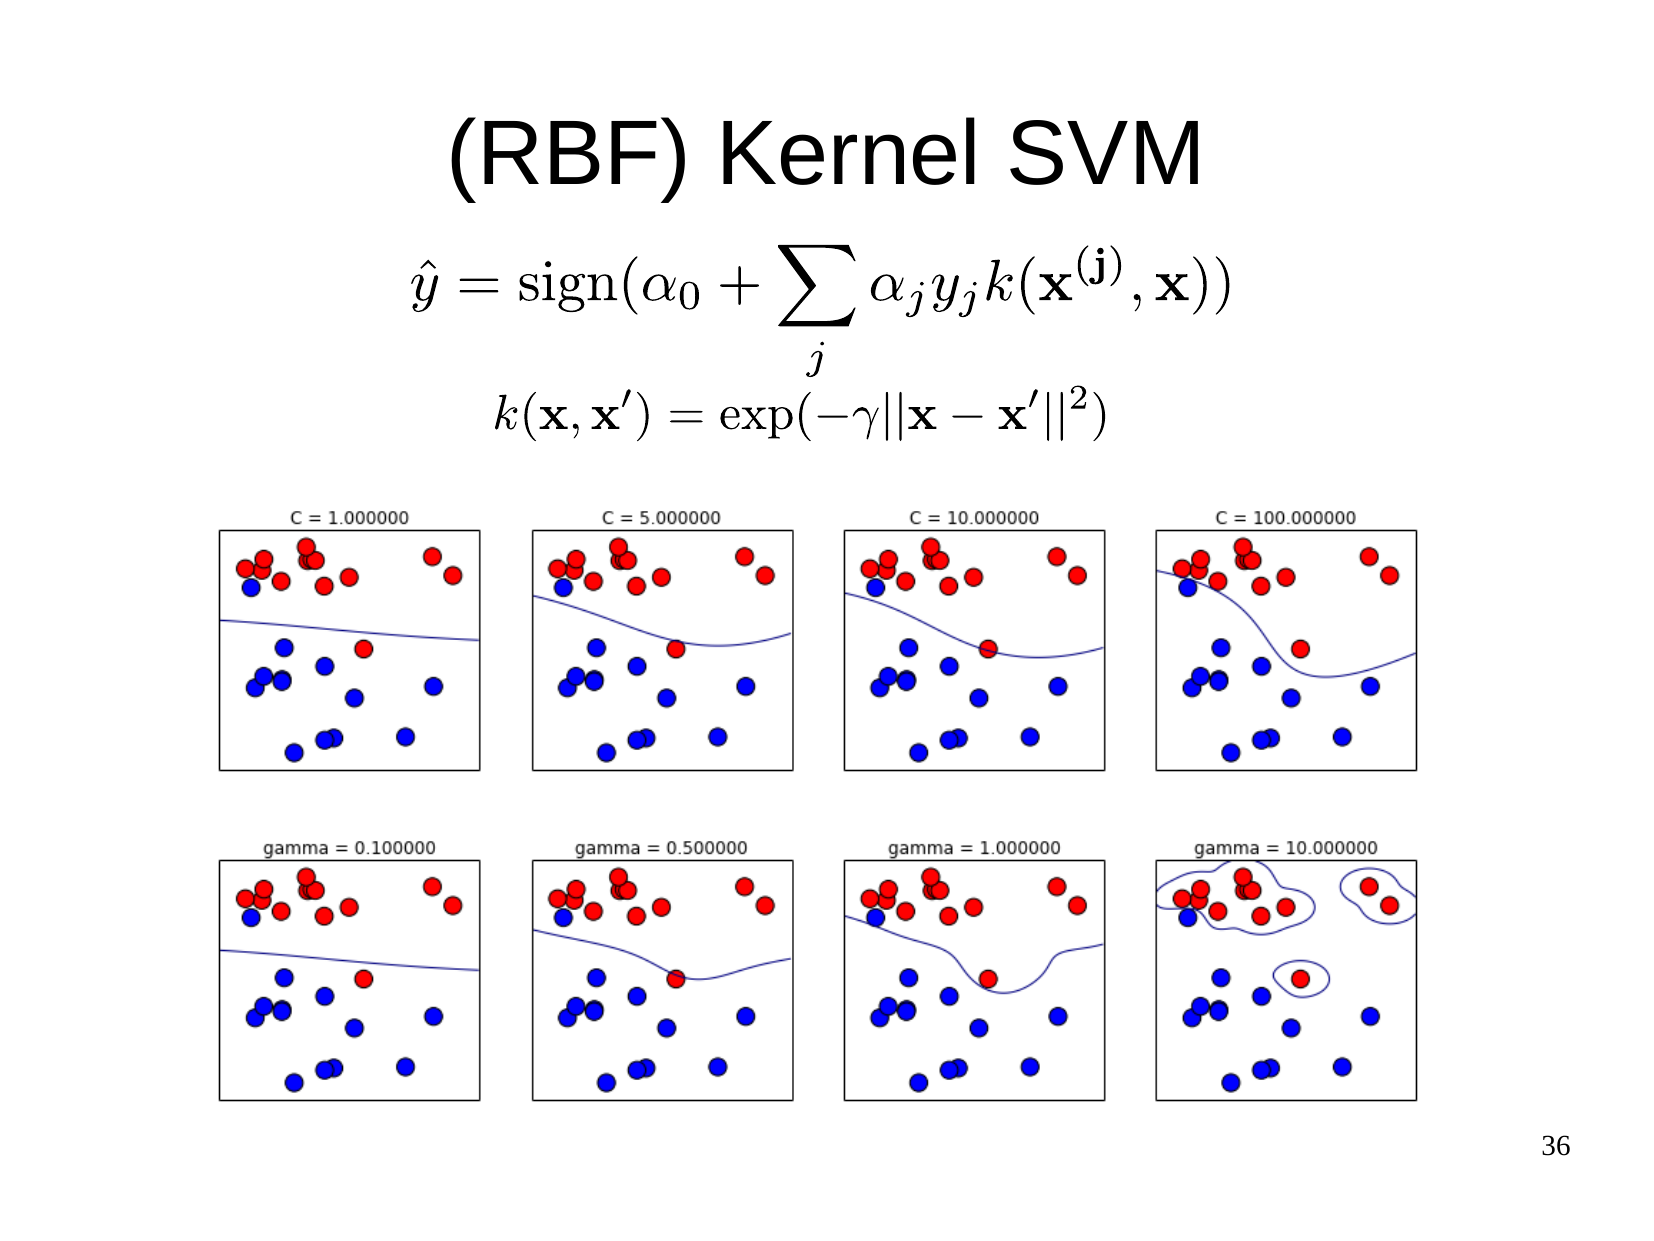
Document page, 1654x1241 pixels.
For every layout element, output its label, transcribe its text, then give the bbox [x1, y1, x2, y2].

text_box [492, 385, 1111, 442]
title (RBF) Kernel SVM [82, 49, 1571, 257]
text_box [409, 238, 1236, 378]
picture [209, 830, 1426, 1111]
picture [209, 500, 1426, 781]
